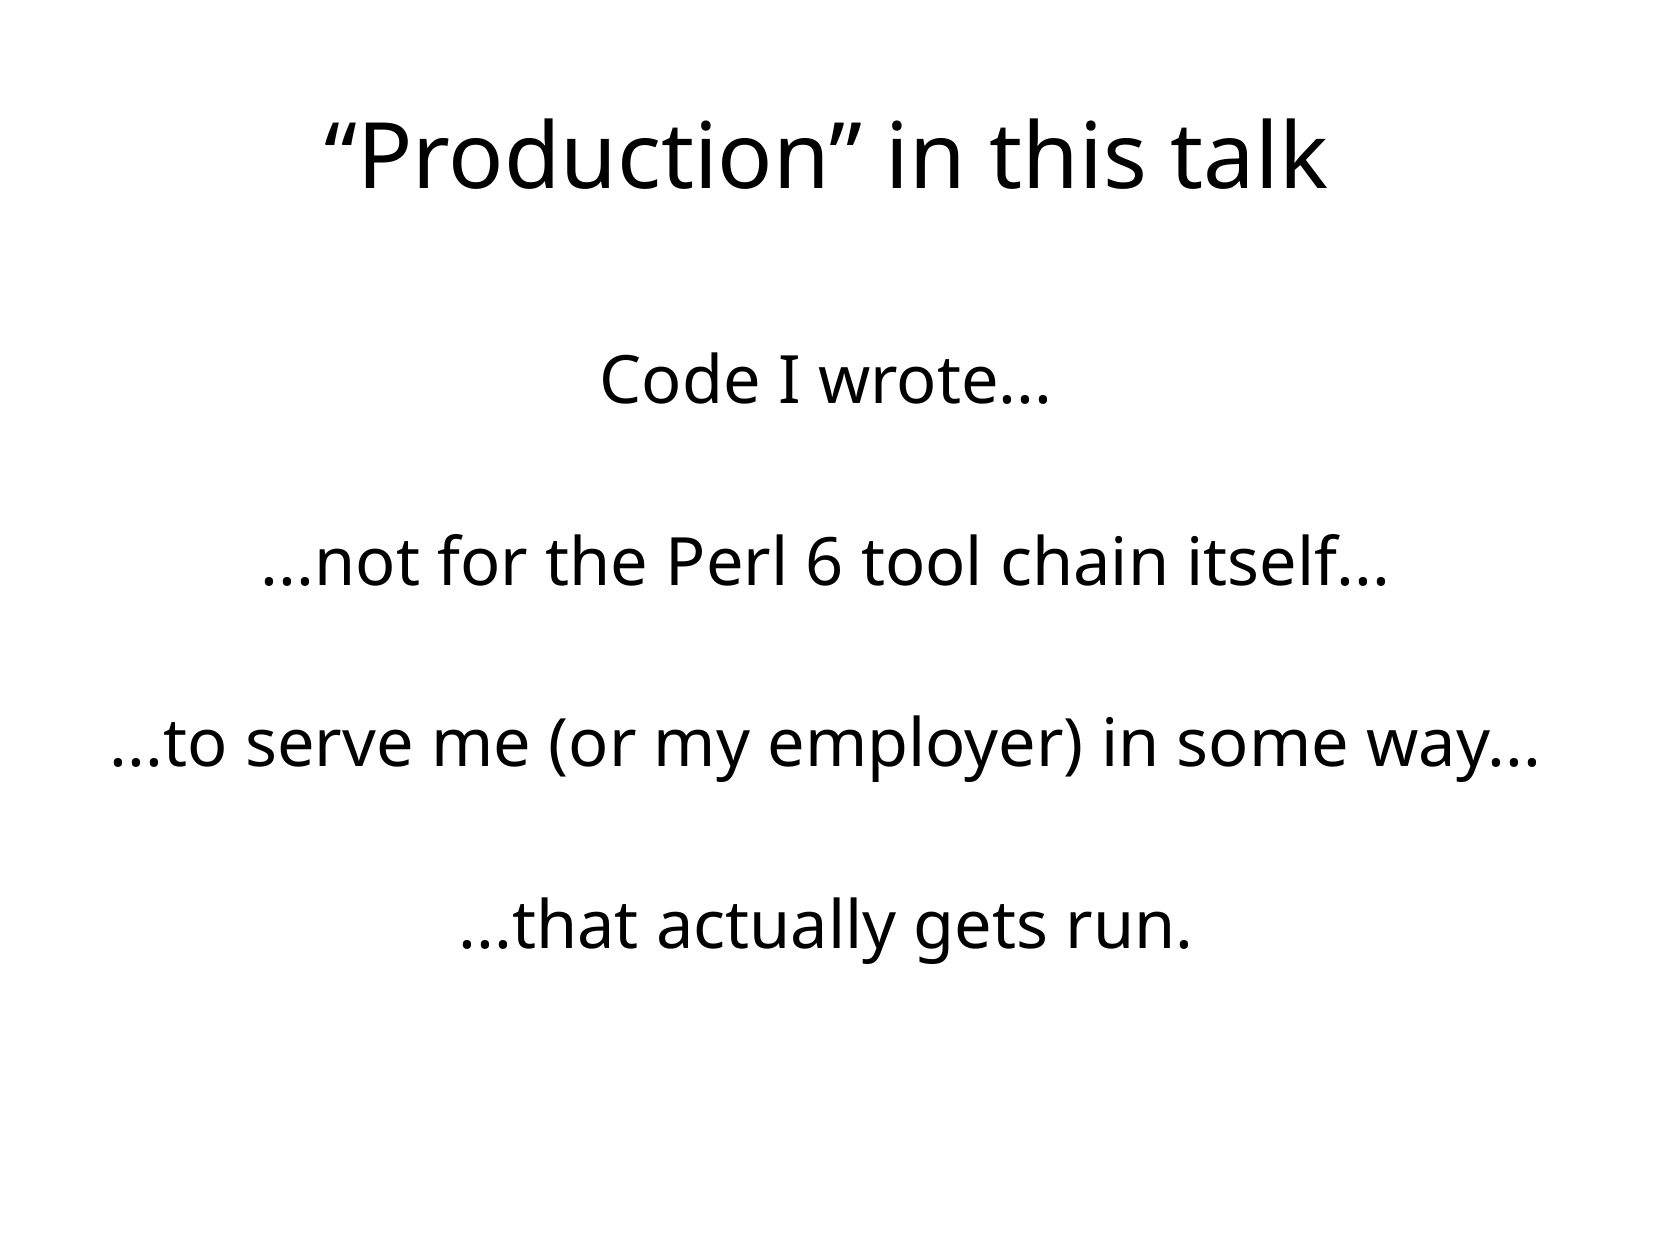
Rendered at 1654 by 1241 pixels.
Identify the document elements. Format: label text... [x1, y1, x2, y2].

title “Production” in this talk [82, 49, 1571, 257]
subtitle Code I wrote... ...not for the Perl 6 tool chain itself... ...to serve me (or my employer) in some way... ...that actually gets run. [82, 274, 1571, 1026]
